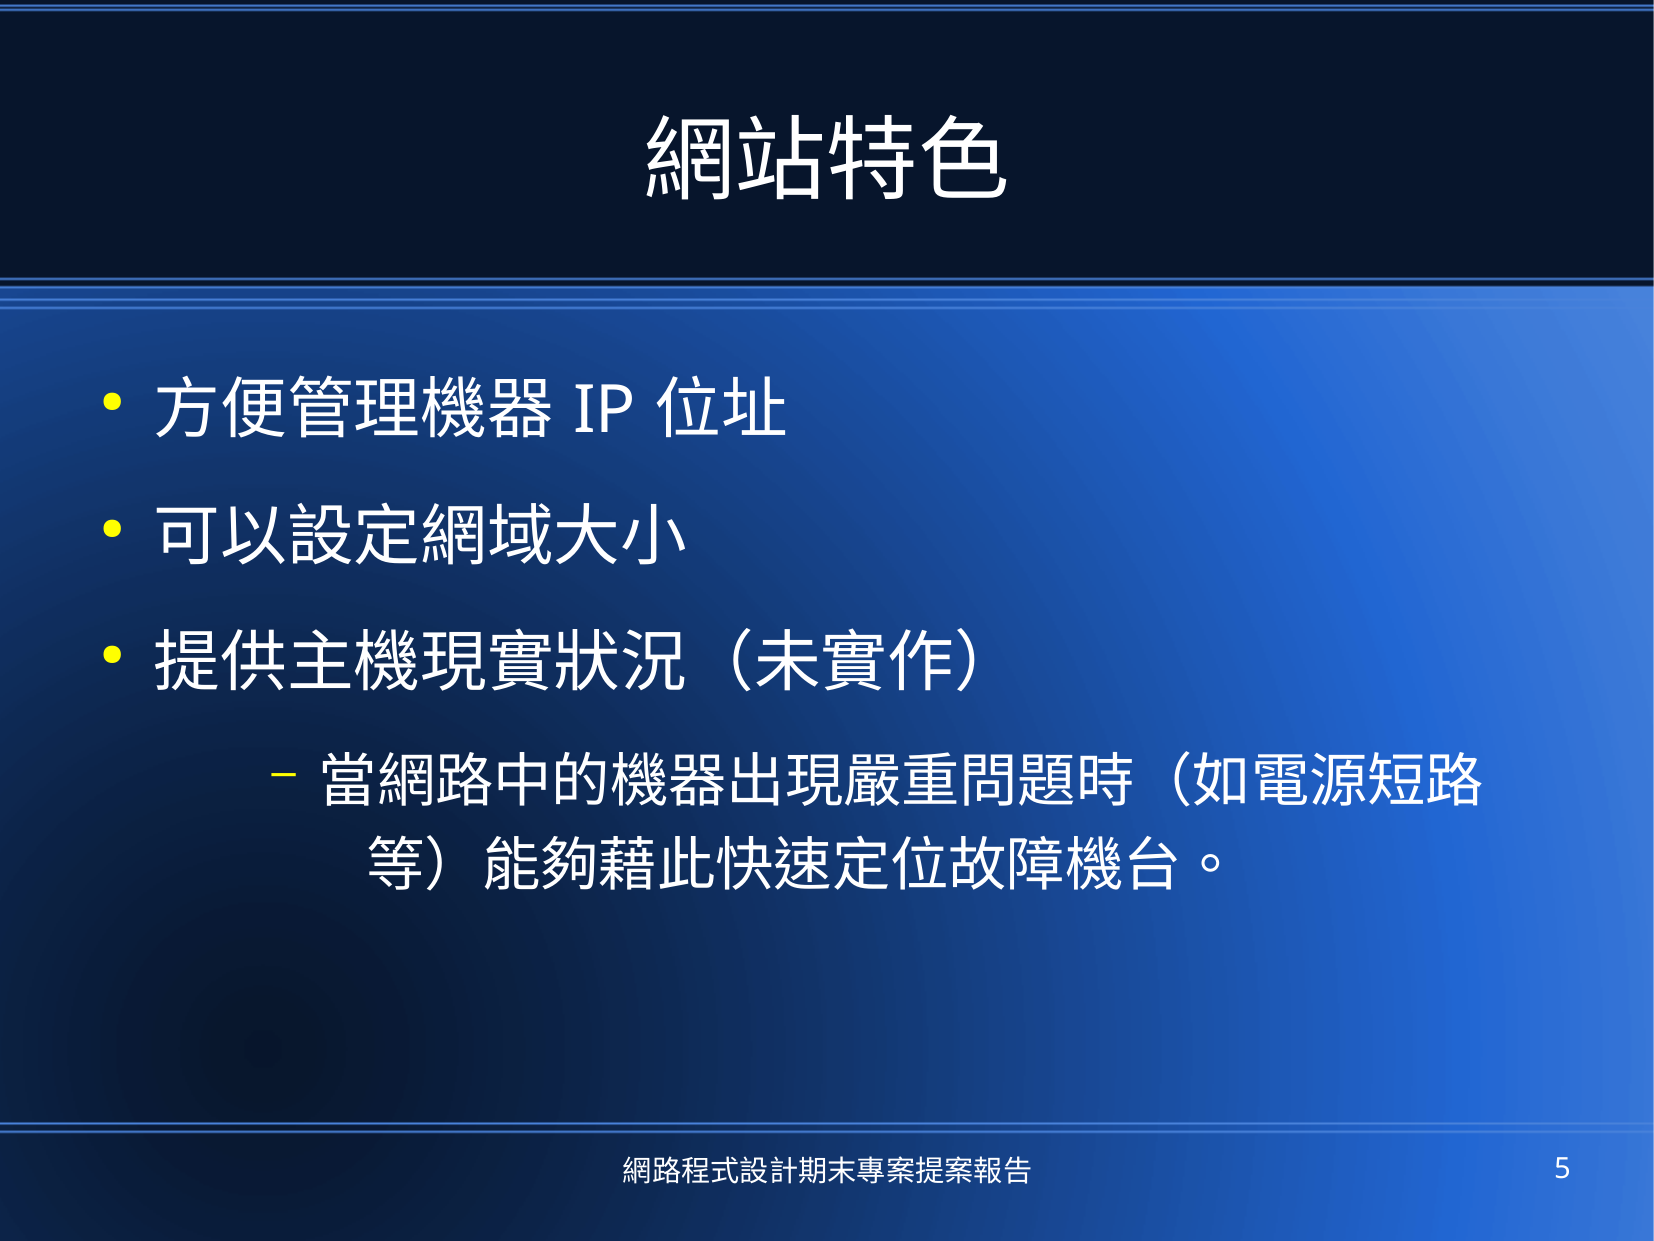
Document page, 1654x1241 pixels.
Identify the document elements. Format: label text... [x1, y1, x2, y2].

list 方便管理機器IP位址 可以設定網域大小 提供主機現實狀況（未實作） 當網路中的機器出現嚴重問題時（如電源短路等）能夠藉此快速定位故障機台。 [82, 355, 1571, 871]
title 網站特色 [82, 49, 1571, 257]
picture [0, 0, 1654, 1241]
